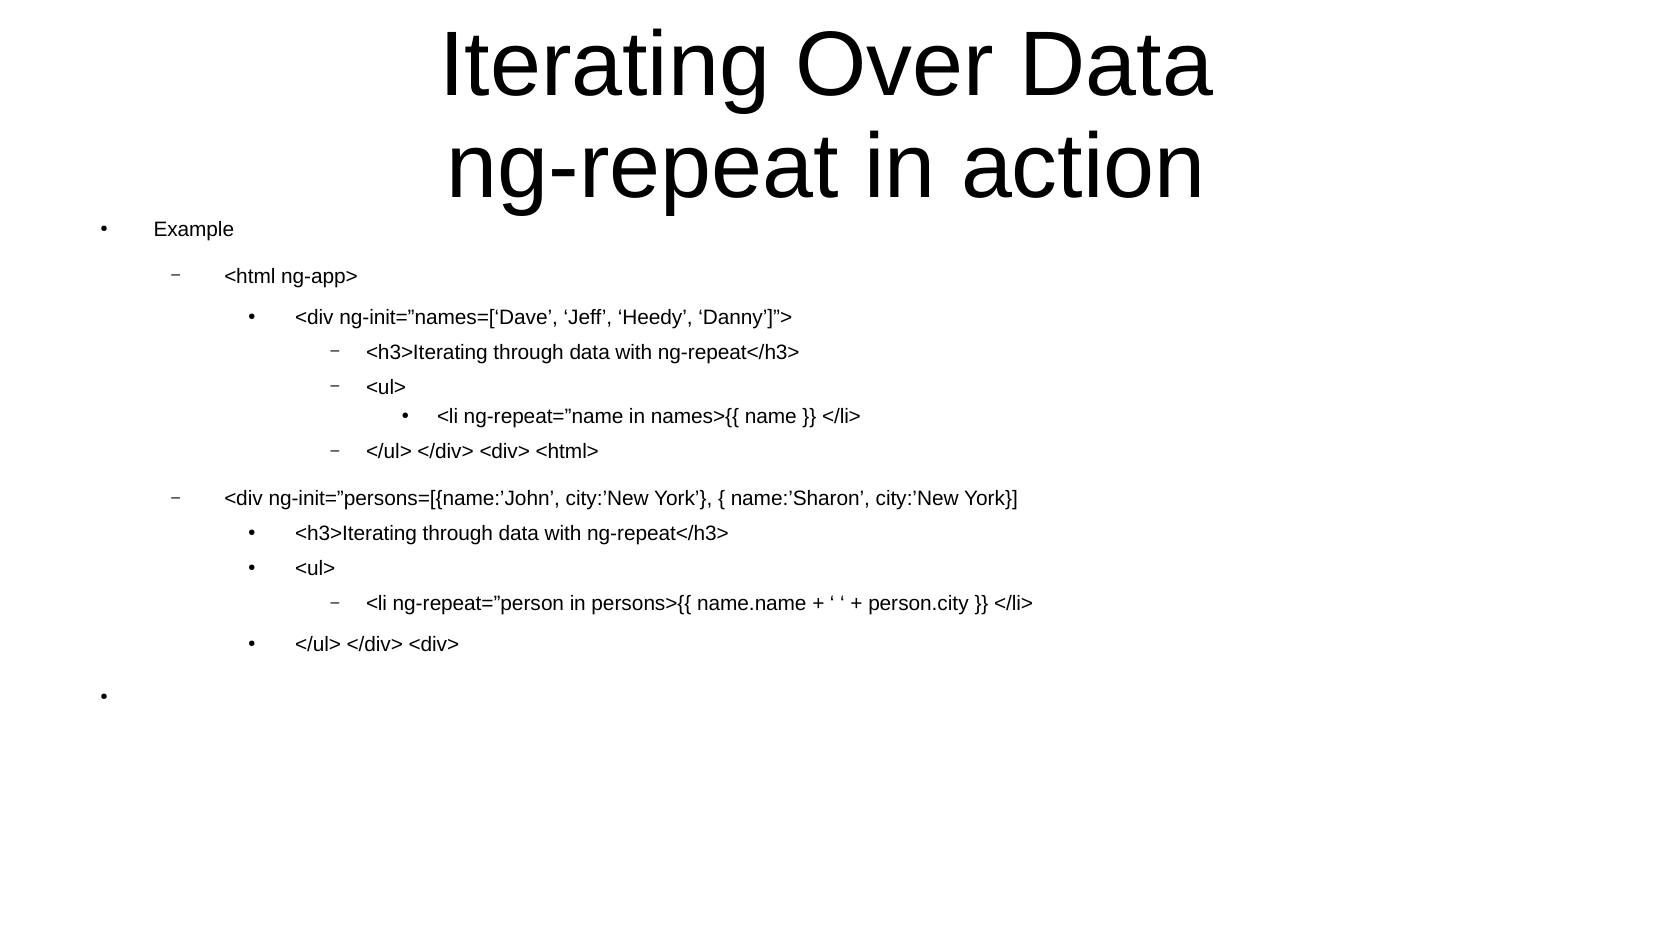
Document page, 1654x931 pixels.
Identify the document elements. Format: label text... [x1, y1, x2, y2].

title Iterating Over Data ng-repeat in action [82, 12, 1571, 217]
list Example <html ng-app> <div ng-init=”names=[‘Dave’, ‘Jeff’, ‘Heedy’, ‘Danny’]”> <h3>Iterating through data with ng-repeat</h3> <ul> <li ng-repeat=”name in names>{{ name }} </li> </ul> </div> <div> <html> <div ng-init=”persons=[{name:’John’, city:’New York’}, { name:’Sharon’, city:’New York}] <h3>Iterating through data with ng-repeat</h3> <ul> <li ng-repeat=”person in persons>{{ name.name + ‘ ‘ + person.city }} </li> </ul> </div> <div> [82, 217, 1576, 916]
